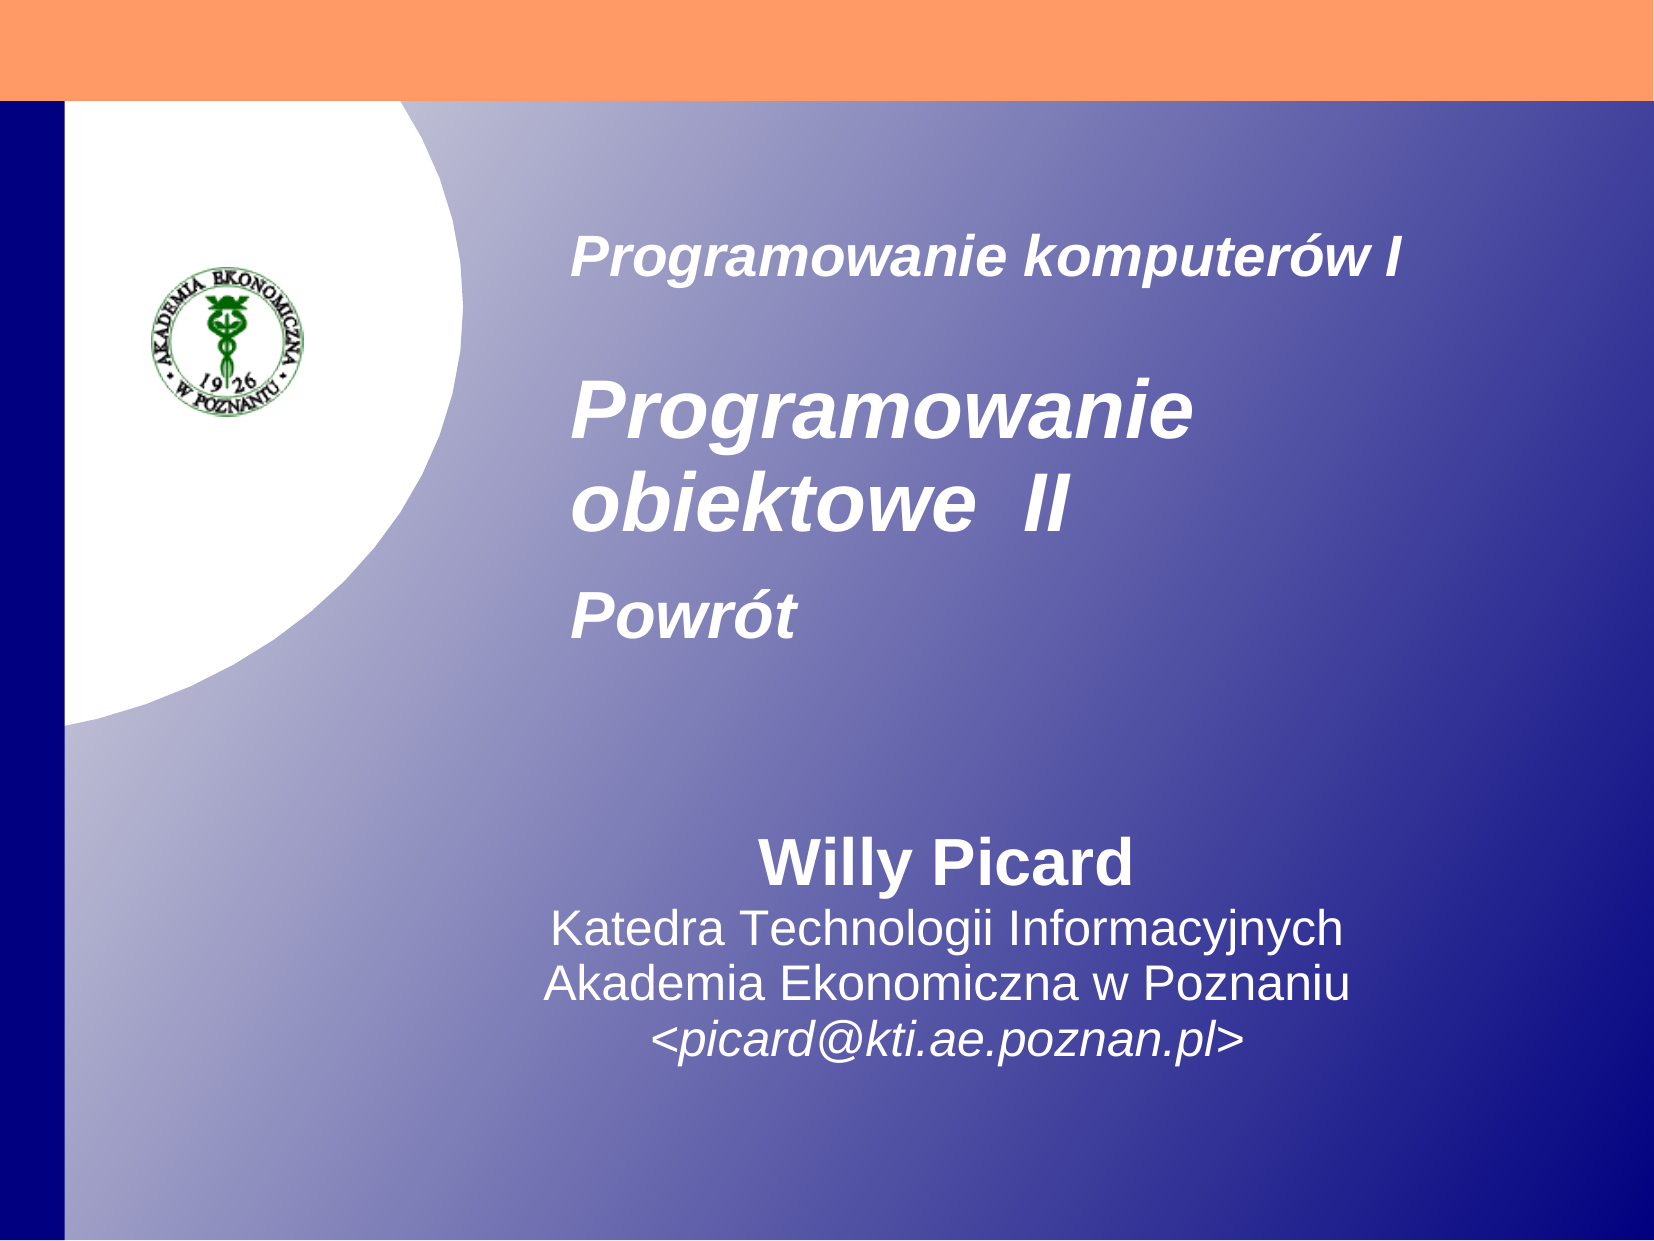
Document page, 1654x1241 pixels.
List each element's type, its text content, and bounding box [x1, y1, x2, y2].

picture [151, 267, 304, 417]
title Programowanie komputerów I Programowanie obiektowe II Powrót [570, 223, 1546, 655]
